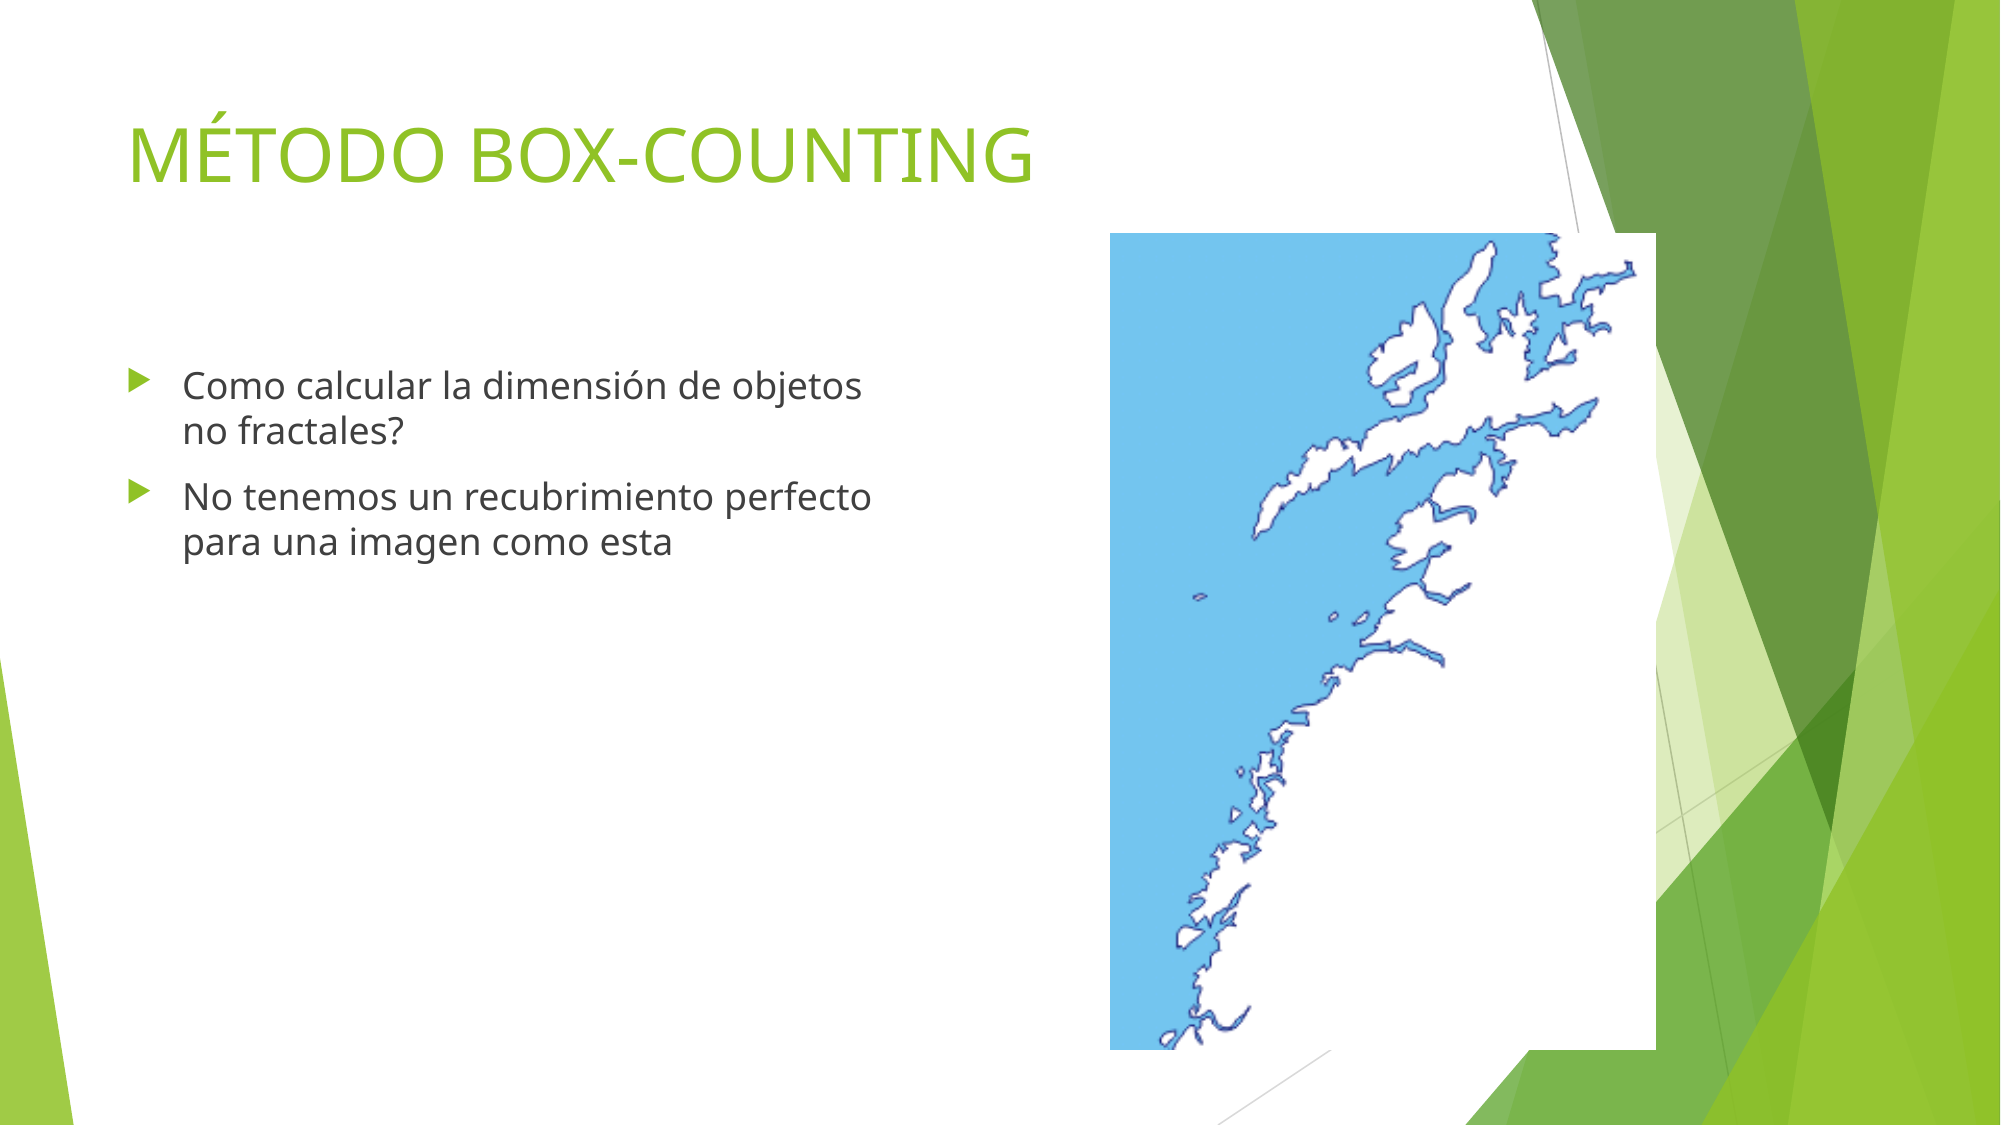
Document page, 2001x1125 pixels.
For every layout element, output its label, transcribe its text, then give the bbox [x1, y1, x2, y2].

picture [1110, 233, 1656, 1051]
title MÉTODO BOX-COUNTING [111, 99, 1522, 317]
list Como calcular la dimensión de objetos no fractales? No tenemos un recubrimiento perfecto para una imagen como esta [111, 354, 902, 992]
